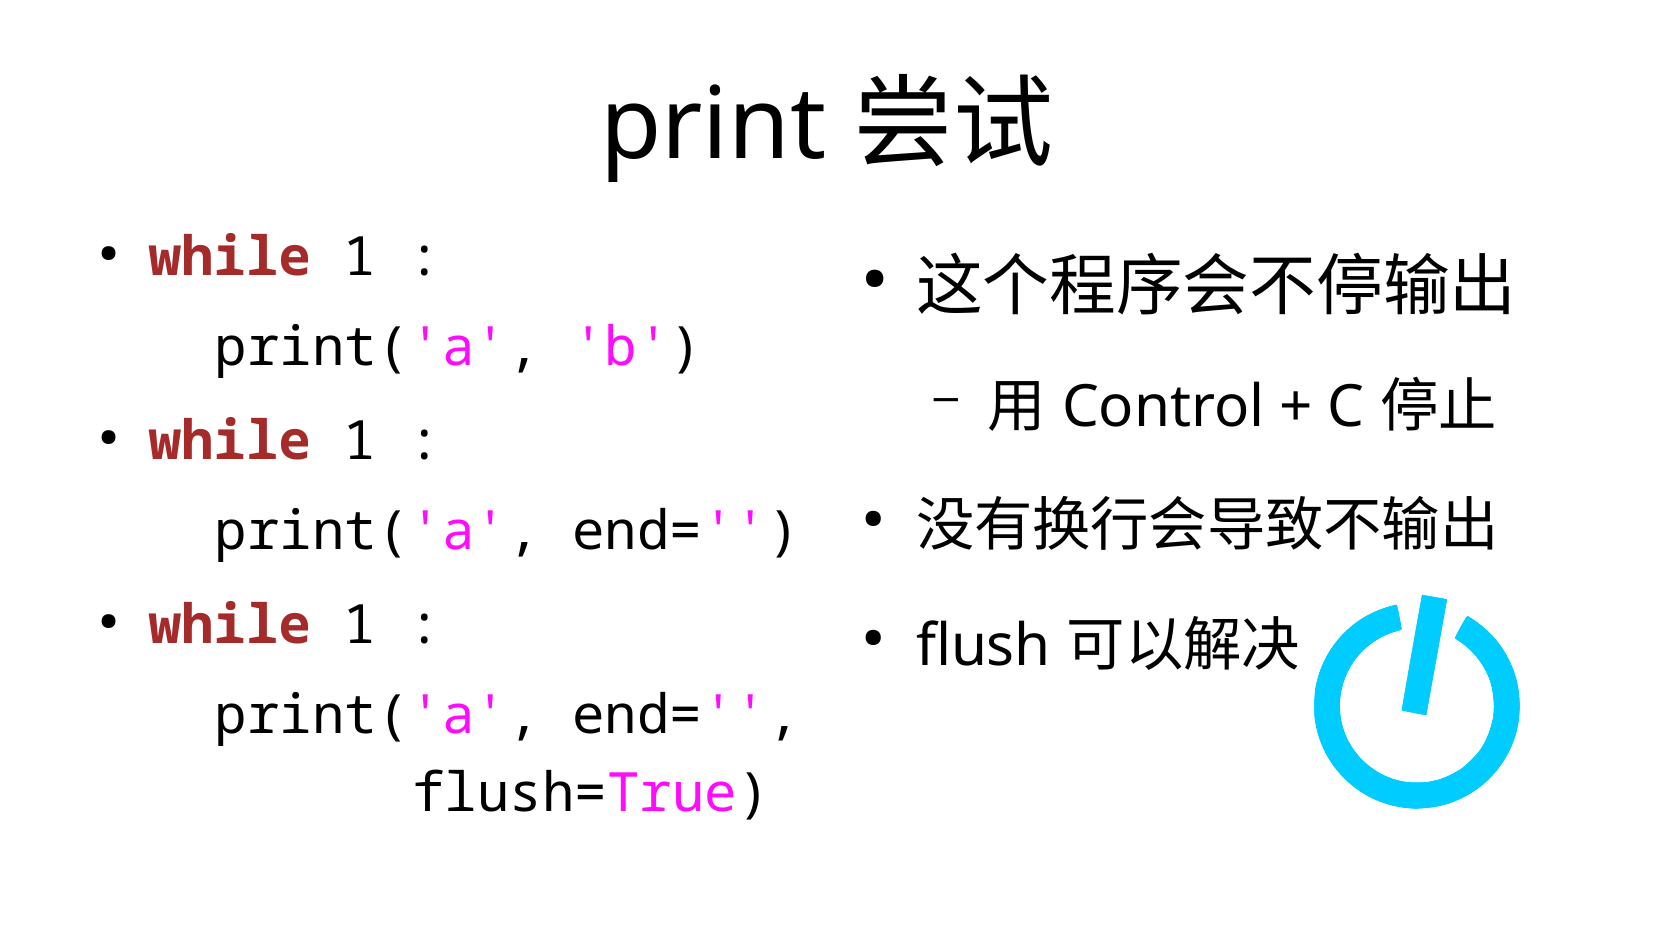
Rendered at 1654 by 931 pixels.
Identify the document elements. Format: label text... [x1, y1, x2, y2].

list while 1 : print('a', 'b') while 1 : print('a', end='') while 1 : print('a', end='', flush=True) [82, 217, 809, 875]
title print尝试 [82, 37, 1571, 193]
list 这个程序会不停输出 用Control + C停止 没有换行会导致不输出 flush可以解决 [845, 217, 1572, 758]
